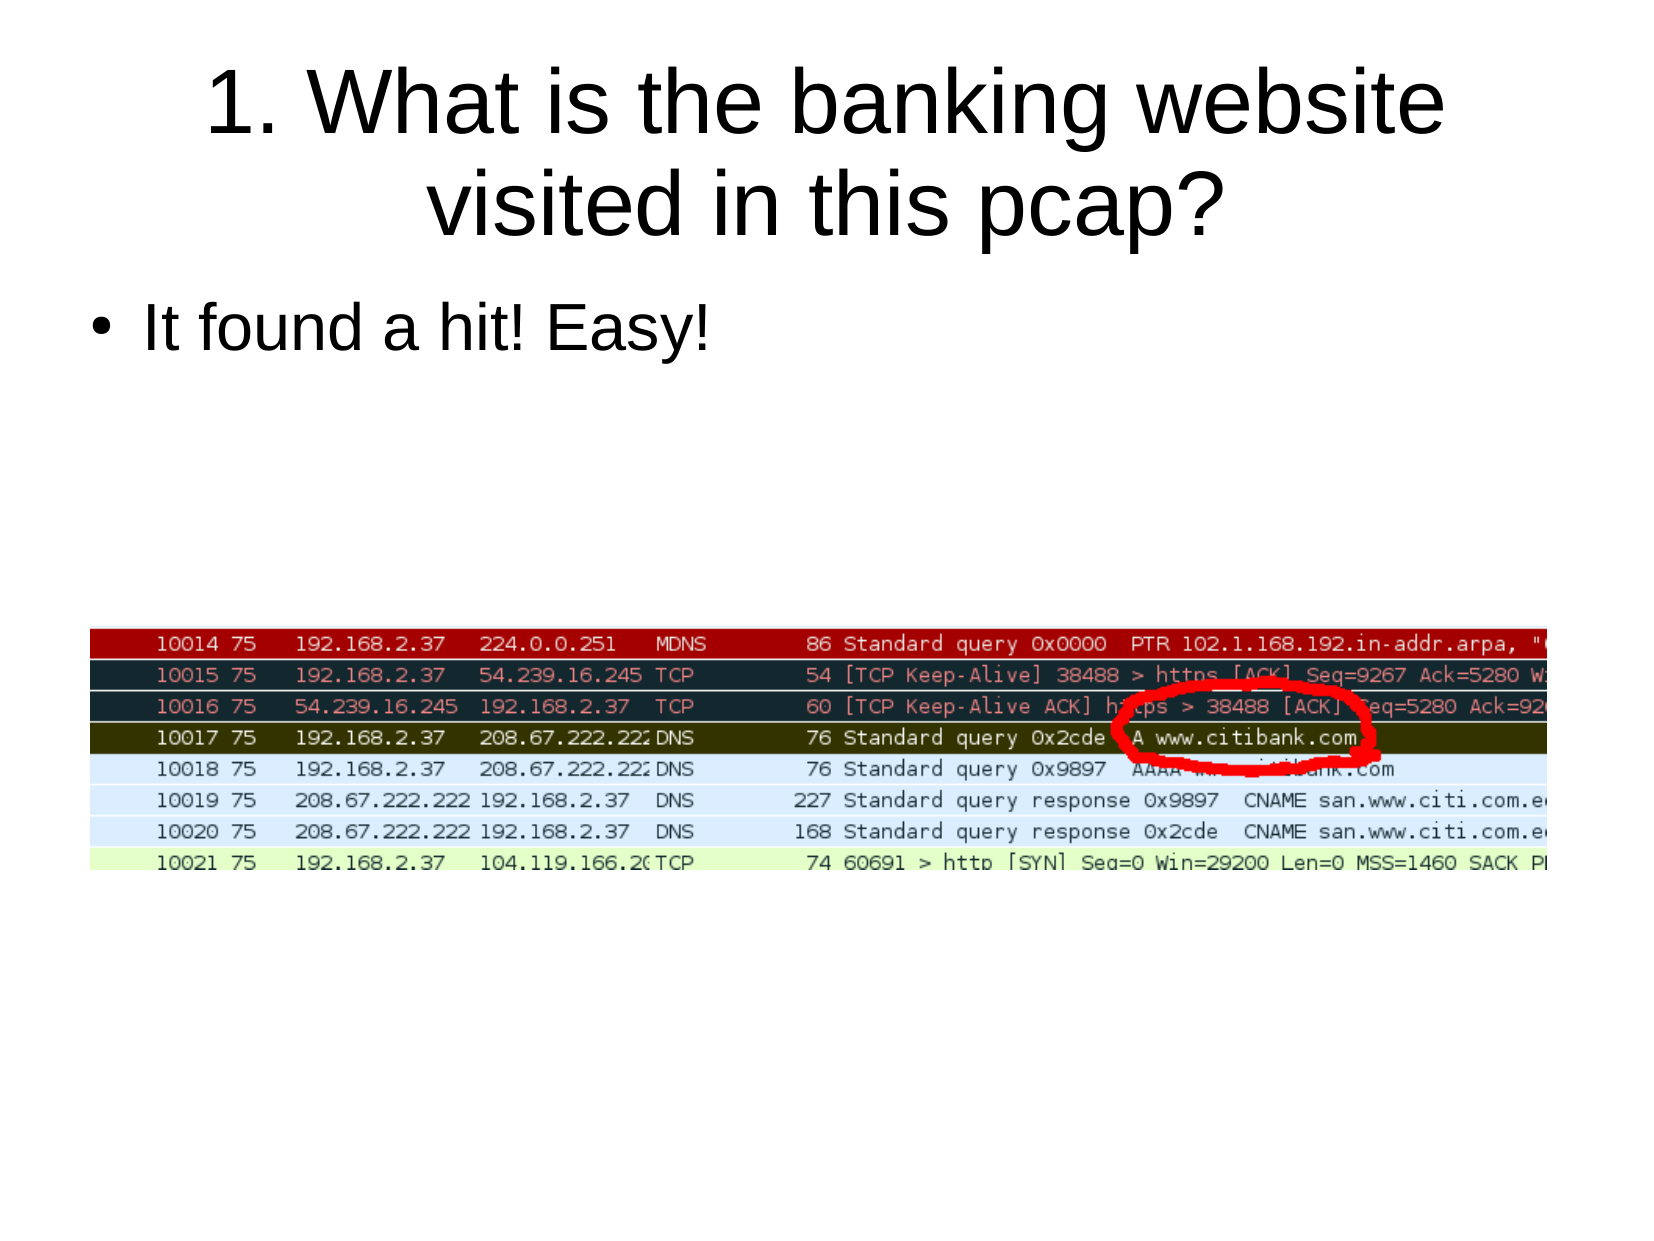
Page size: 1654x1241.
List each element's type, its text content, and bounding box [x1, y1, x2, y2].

title 1. What is the banking website visited in this pcap? [82, 49, 1571, 257]
list It found a hit! Easy! [71, 290, 1561, 1010]
picture [90, 626, 1547, 871]
